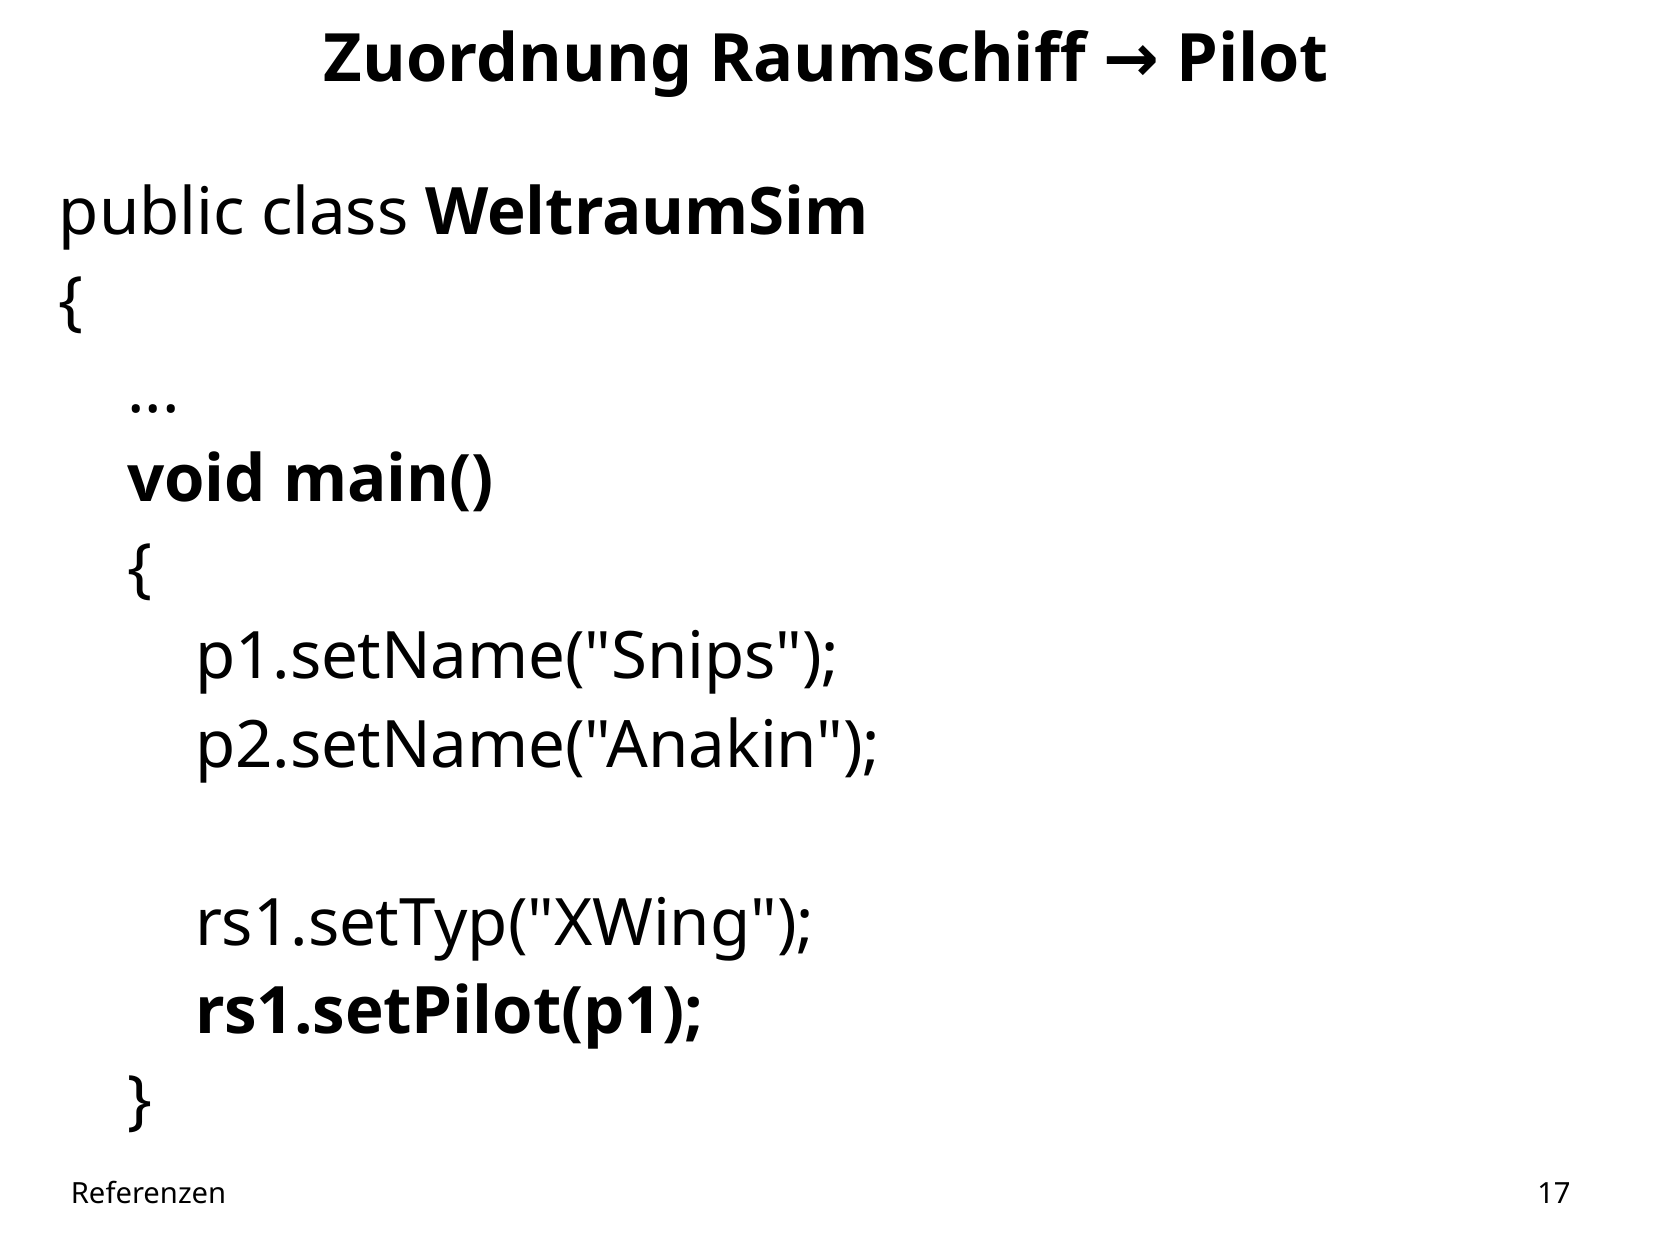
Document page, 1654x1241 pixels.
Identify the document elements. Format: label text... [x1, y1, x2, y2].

title Zuordnung Raumschiff → Pilot [0, 5, 1654, 107]
list public class WeltraumSim { ... void main() { p1.setName("Snips"); p2.setName("Anakin"); rs1.setTyp("XWing"); rs1.setPilot(p1); } [59, 165, 1630, 1146]
